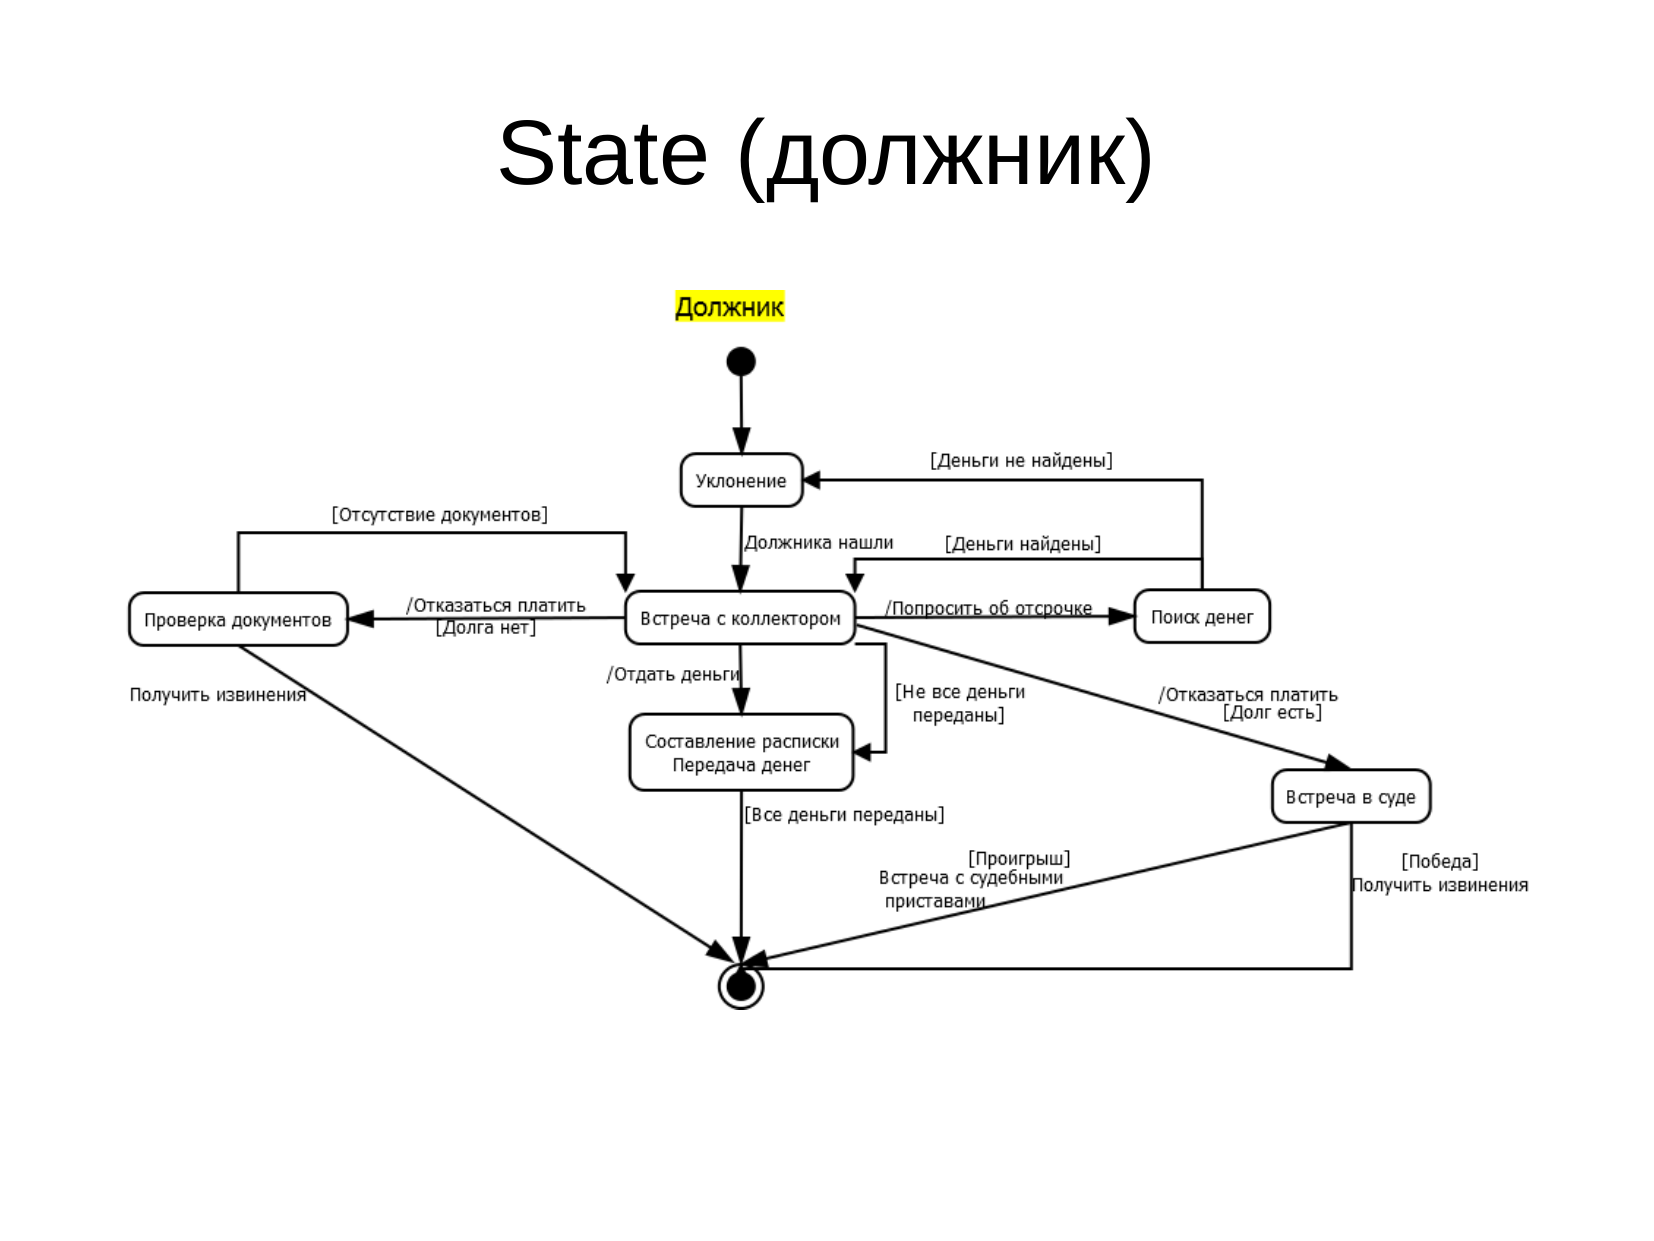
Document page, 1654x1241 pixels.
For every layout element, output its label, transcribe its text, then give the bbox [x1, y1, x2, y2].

title State (должник) [82, 49, 1571, 257]
picture [124, 290, 1529, 1010]
